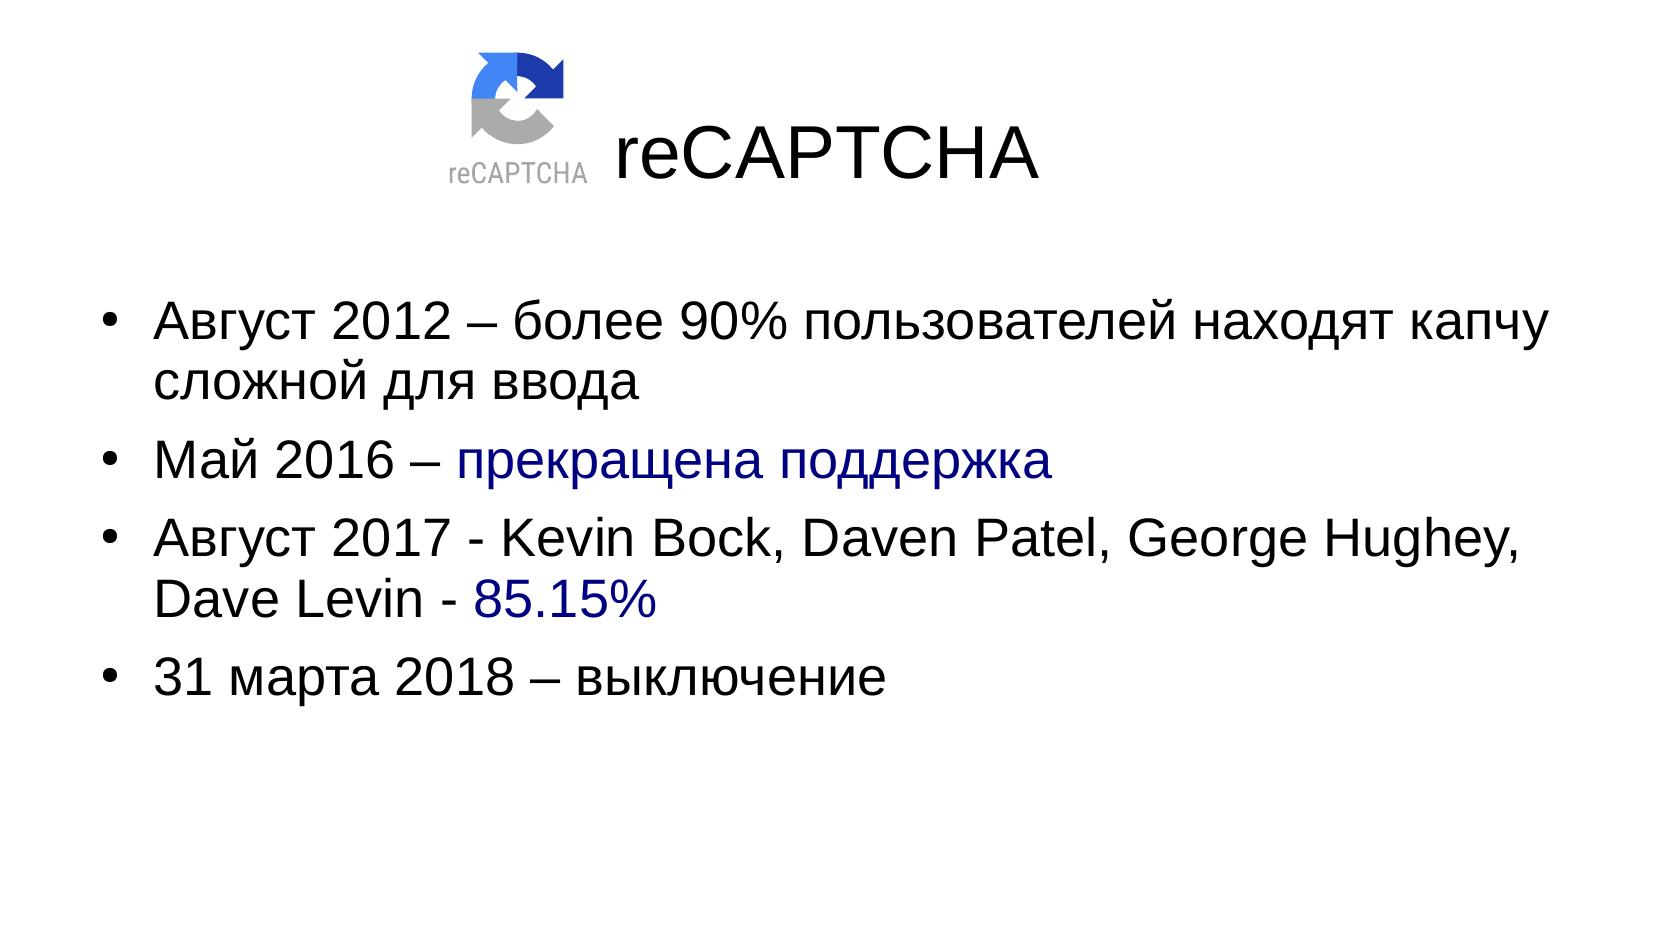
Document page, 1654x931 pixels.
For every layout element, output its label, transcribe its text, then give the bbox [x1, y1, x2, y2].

title reCAPTCHA [82, 49, 1571, 257]
picture [435, 30, 601, 196]
list Август 2012 – более 90% пользователей находят капчу сложной для ввода Май 2016 – прекращена поддержка Август 2017 - Kevin Bock, Daven Patel, George Hughey, Dave Levin - 85.15% 31 марта 2018 – выключение [82, 290, 1571, 931]
